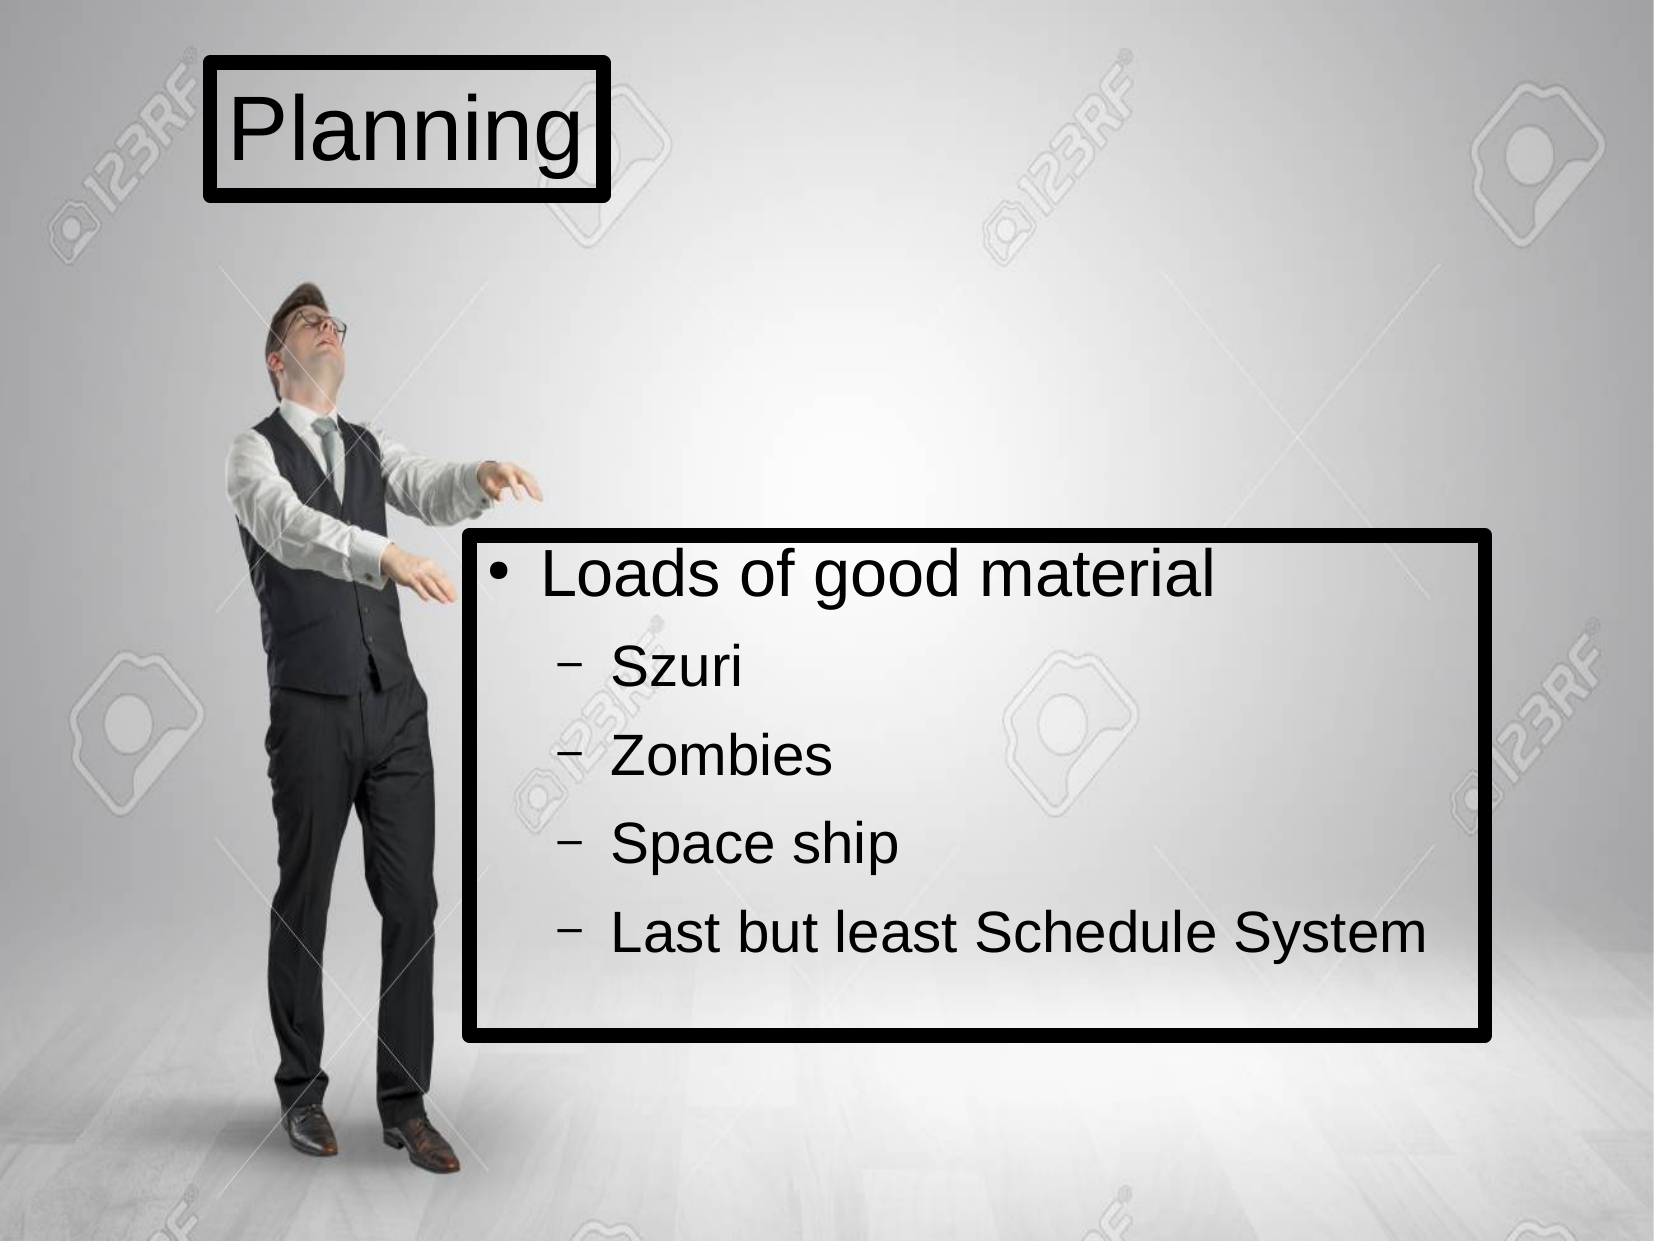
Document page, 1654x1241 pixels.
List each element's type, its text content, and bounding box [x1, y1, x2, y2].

list Loads of good material Szuri Zombies Space ship Last but least Schedule System [469, 535, 1486, 1036]
picture [0, 0, 1654, 1241]
title Planning [210, 62, 604, 196]
